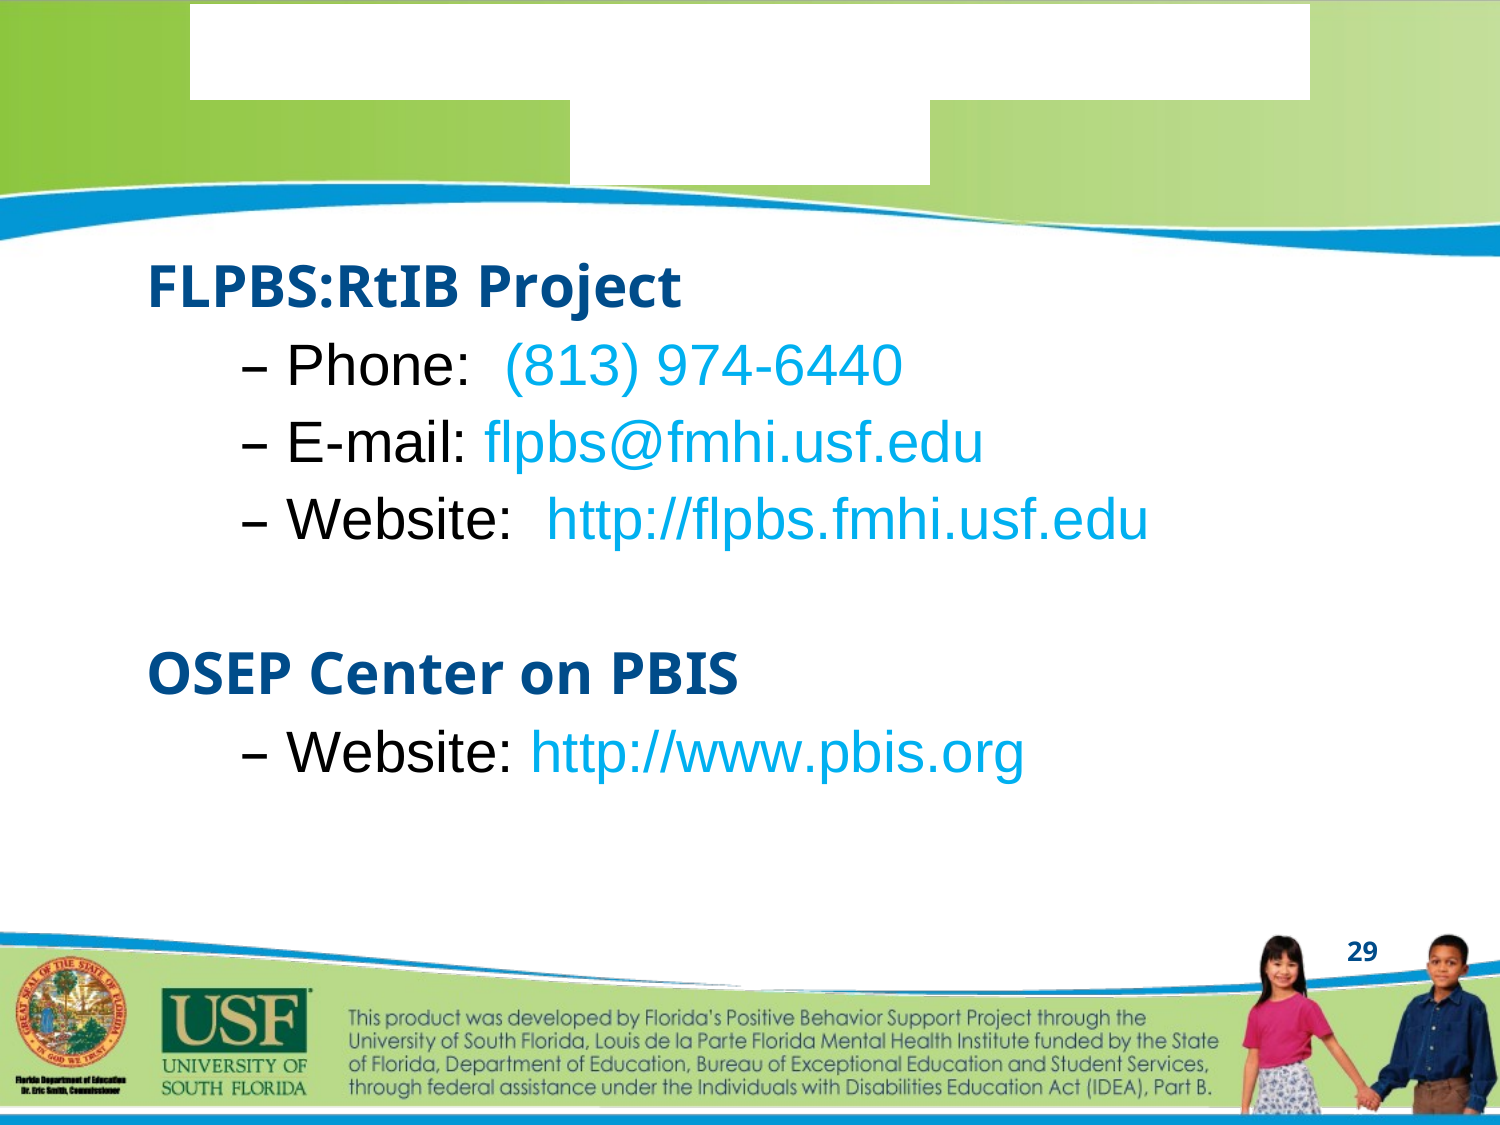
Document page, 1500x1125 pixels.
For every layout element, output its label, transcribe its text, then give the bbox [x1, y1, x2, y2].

list FLPBS:RtIB Project Phone: (813) 974-6440 E-mail: flpbs@fmhi.usf.edu Website: http://flpbs.fmhi.usf.edu OSEP Center on PBIS Website: http://www.pbis.org [75, 249, 1426, 925]
title PBS:RtIB Contact Information & Resources [0, 0, 1500, 188]
picture [0, 928, 1500, 1116]
picture [0, 188, 167, 199]
picture [0, 188, 1500, 258]
picture [1426, 254, 1500, 258]
